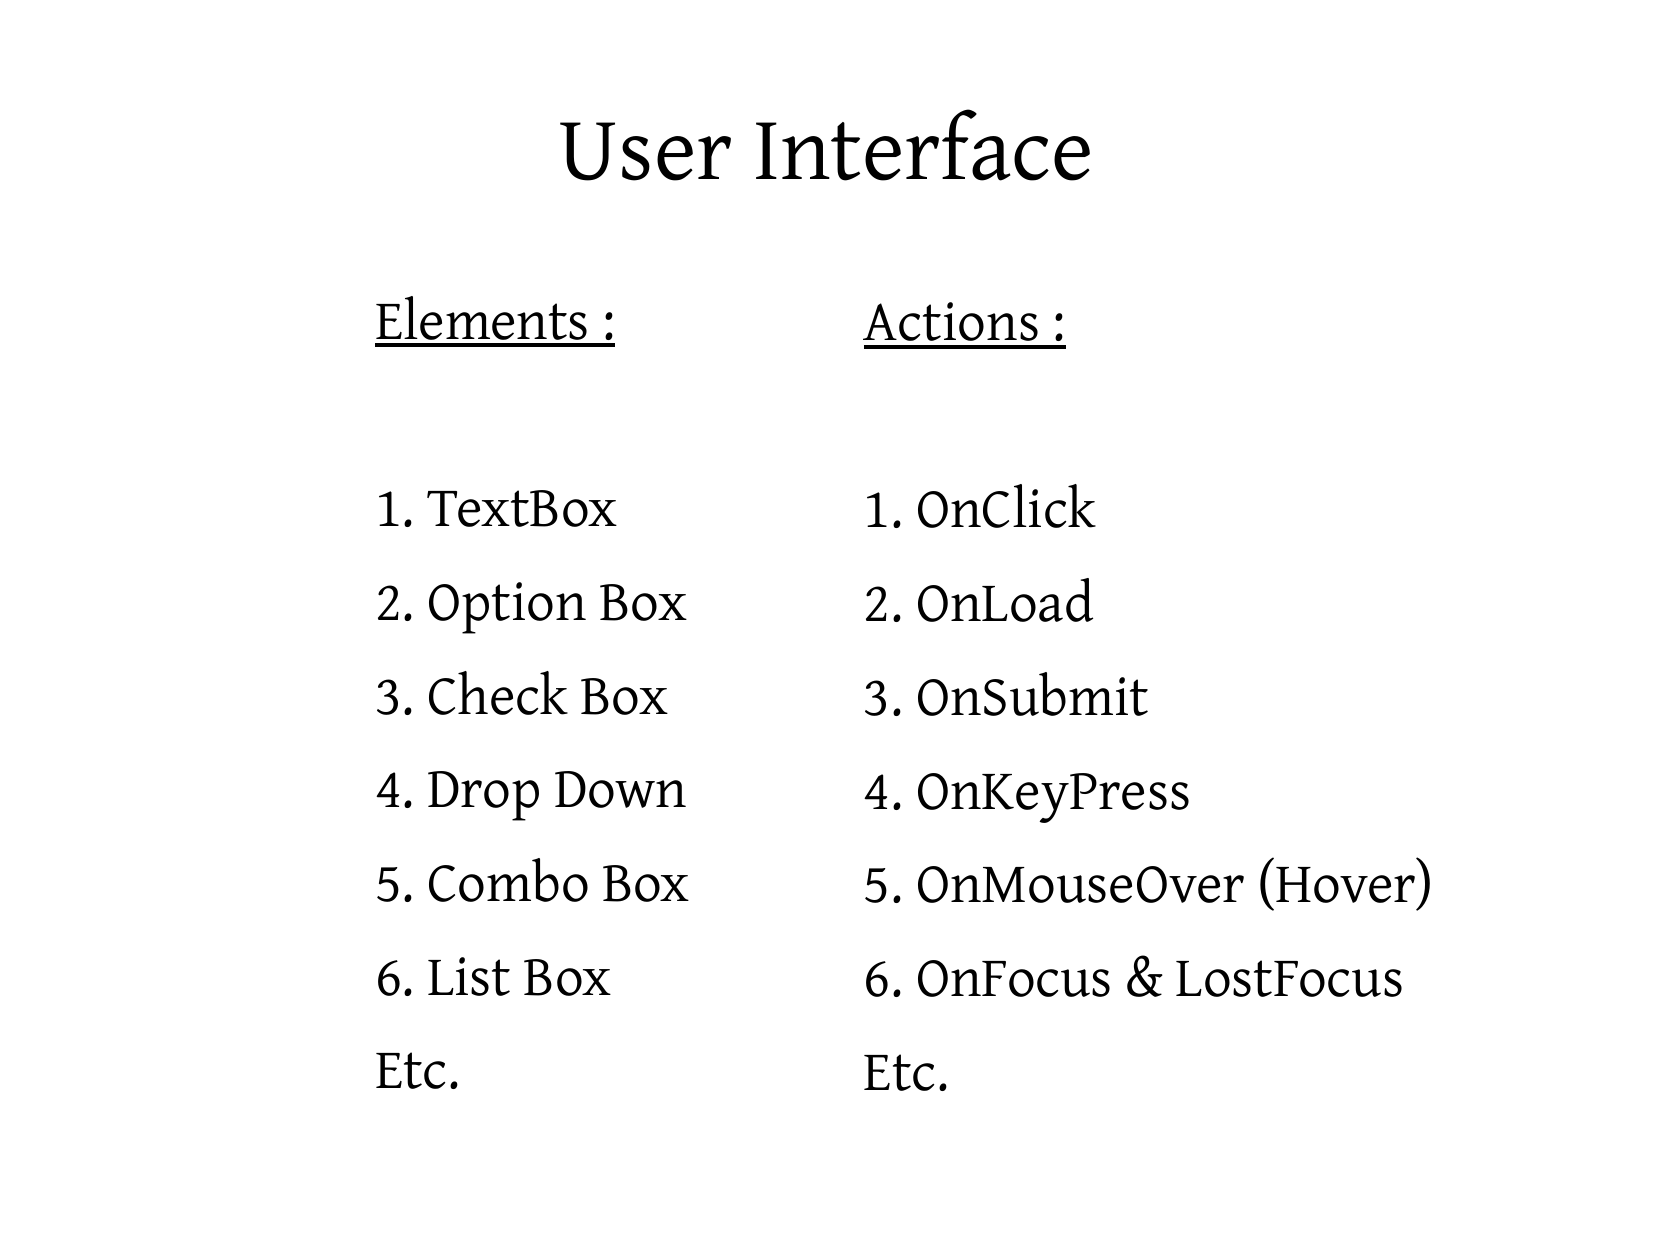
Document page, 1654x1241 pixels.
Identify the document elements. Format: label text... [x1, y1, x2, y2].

list Elements : 1. TextBox 2. Option Box 3. Check Box 4. Drop Down 5. Combo Box 6. List Box Etc. [375, 290, 809, 1109]
title User Interface [82, 49, 1571, 257]
list Actions : 1. OnClick 2. OnLoad 3. OnSubmit 4. OnKeyPress 5. OnMouseOver (Hover) 6. OnFocus & LostFocus Etc. [863, 291, 1591, 1111]
